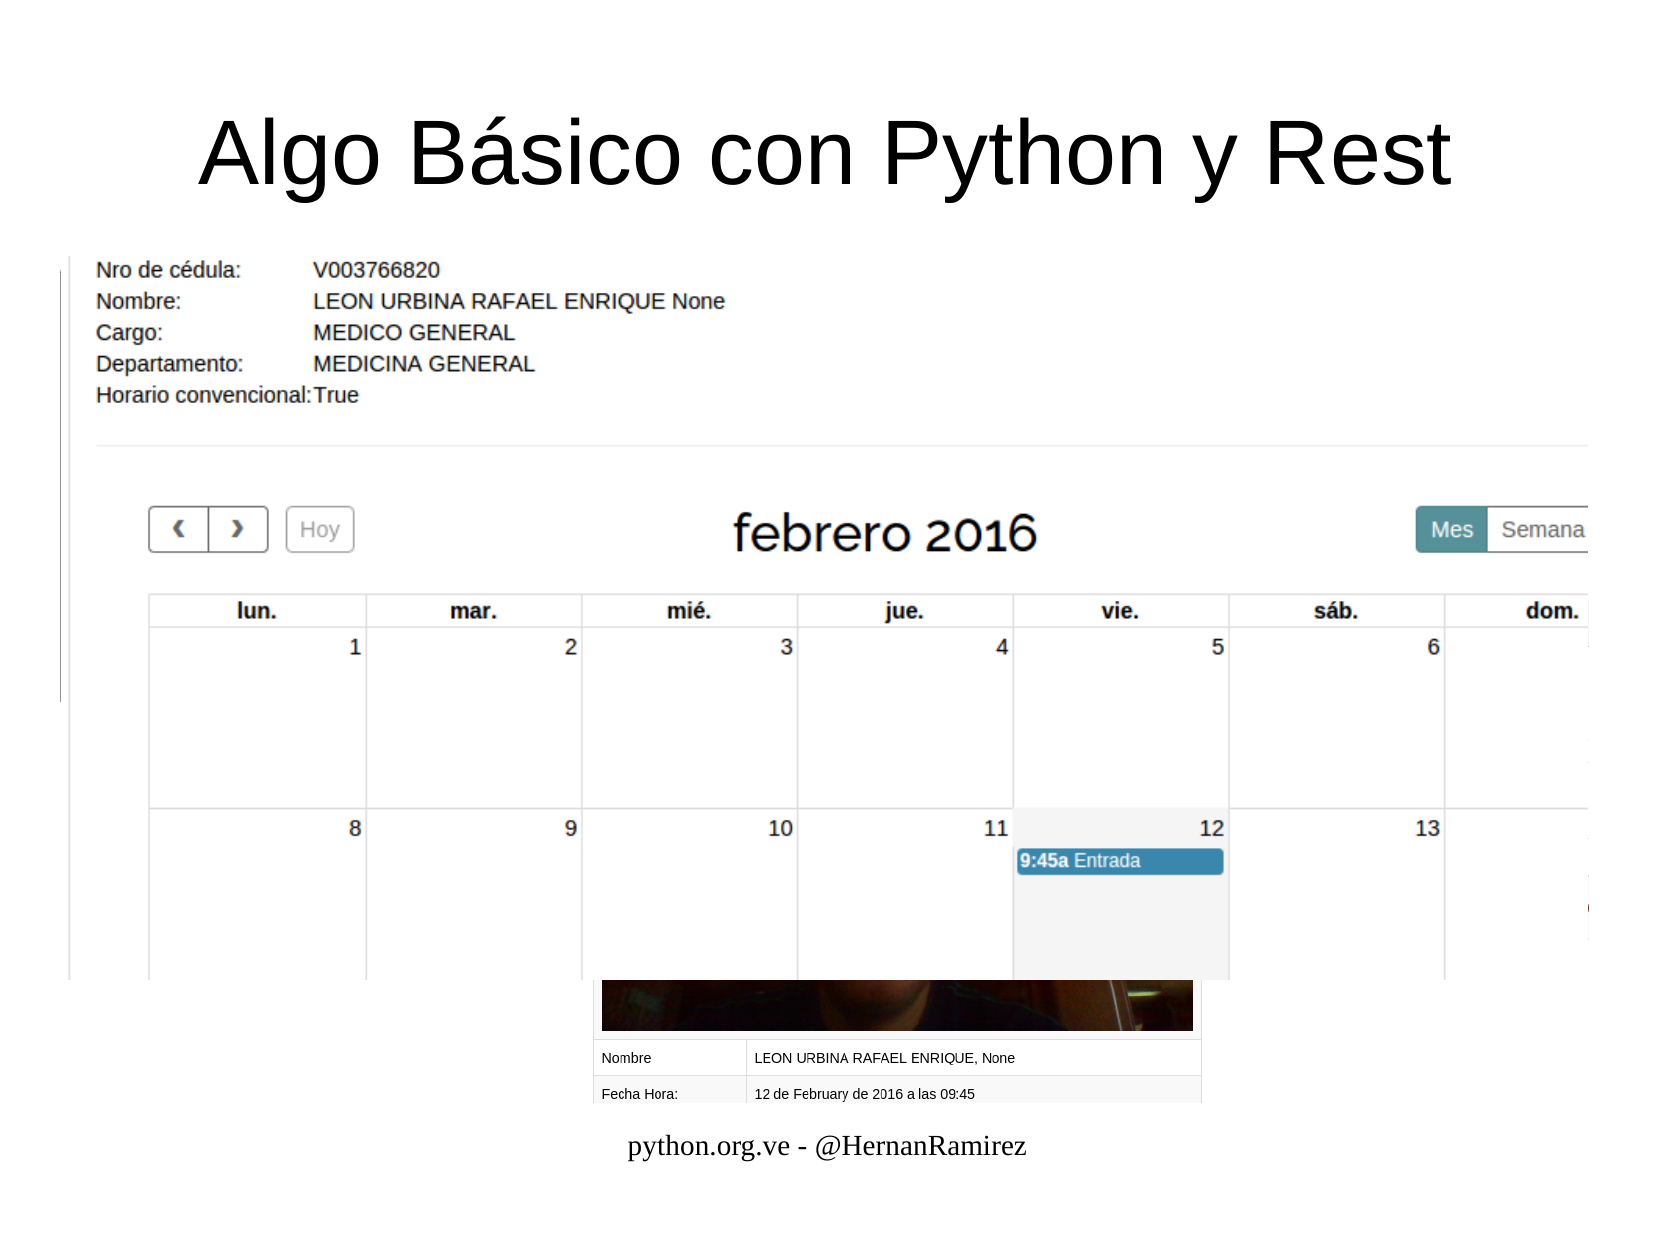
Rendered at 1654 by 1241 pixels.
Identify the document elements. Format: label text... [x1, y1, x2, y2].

picture [60, 256, 1589, 1103]
title Algo Básico con Python y Rest [82, 49, 1571, 256]
